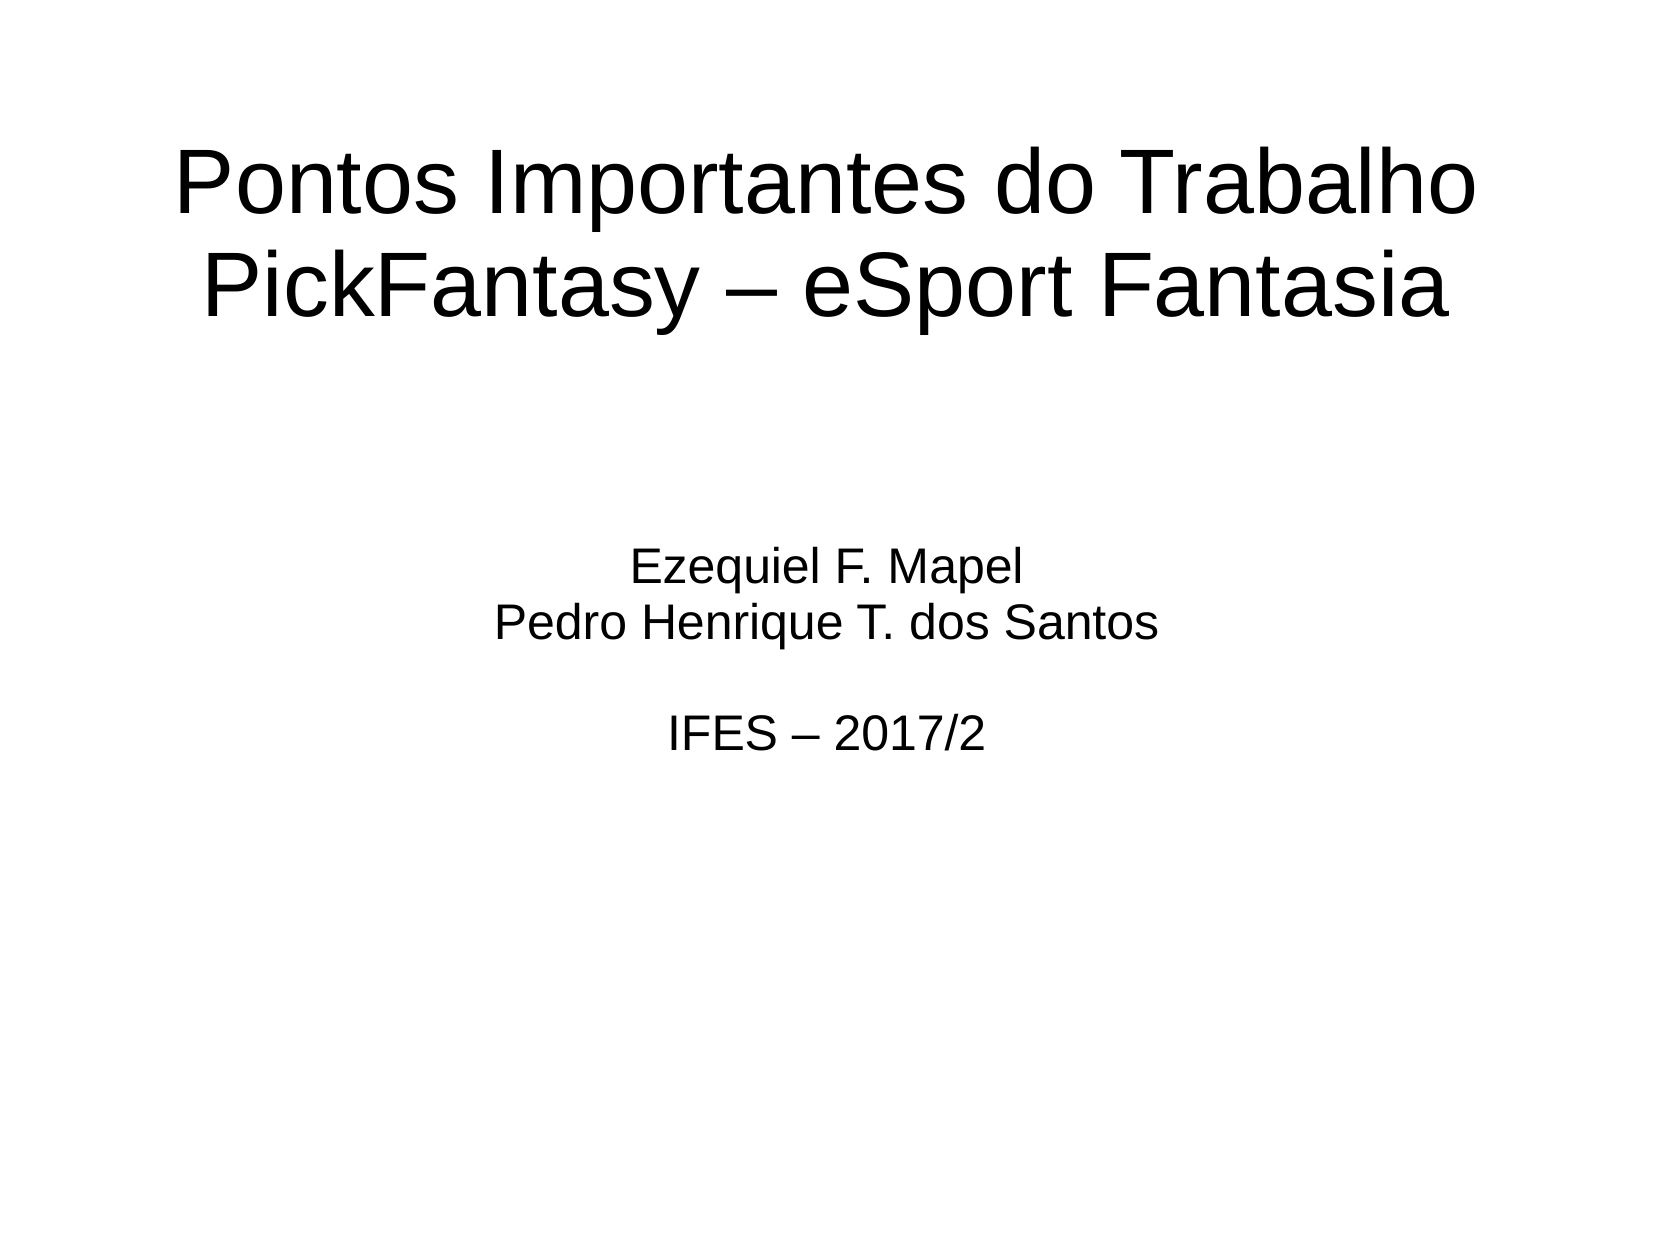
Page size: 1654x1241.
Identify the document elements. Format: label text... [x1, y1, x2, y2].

subtitle Ezequiel F. Mapel Pedro Henrique T. dos Santos IFES – 2017/2 [82, 290, 1571, 1010]
title Pontos Importantes do Trabalho PickFantasy – eSport Fantasia [82, 129, 1571, 290]
